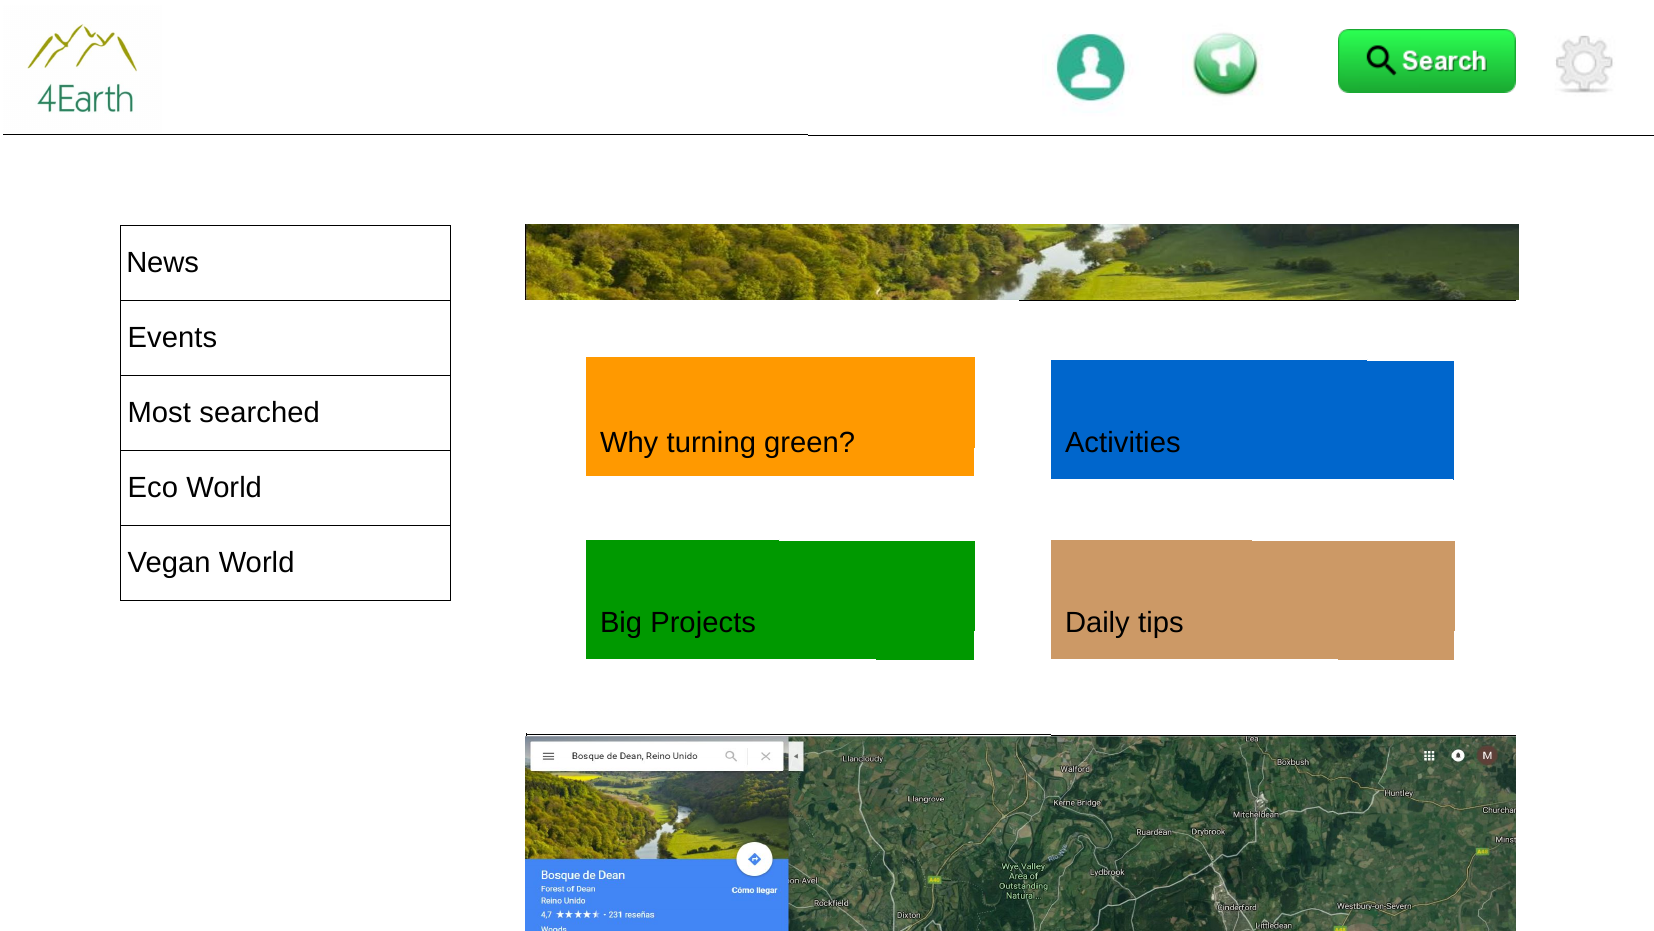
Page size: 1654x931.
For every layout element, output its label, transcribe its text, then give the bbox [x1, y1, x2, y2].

title Daily tips [1065, 600, 1373, 646]
picture [3, 5, 162, 133]
title Most searched [127, 390, 436, 436]
picture [1182, 14, 1276, 108]
picture [525, 224, 1519, 301]
title Why turning green? [600, 420, 908, 466]
title Events [127, 315, 436, 361]
text_box [120, 301, 451, 375]
picture [1338, 29, 1516, 93]
picture [1042, 14, 1141, 117]
title News [126, 240, 434, 286]
text_box [524, 301, 1516, 929]
title Big Projects [600, 600, 908, 646]
text_box [120, 225, 451, 300]
picture [1545, 26, 1625, 106]
title Activities [1065, 420, 1373, 466]
text_box [120, 526, 451, 601]
text_box [120, 376, 451, 450]
title Vegan World [127, 540, 436, 586]
picture [525, 736, 1516, 931]
text_box [120, 451, 451, 525]
title Eco World [127, 465, 436, 511]
